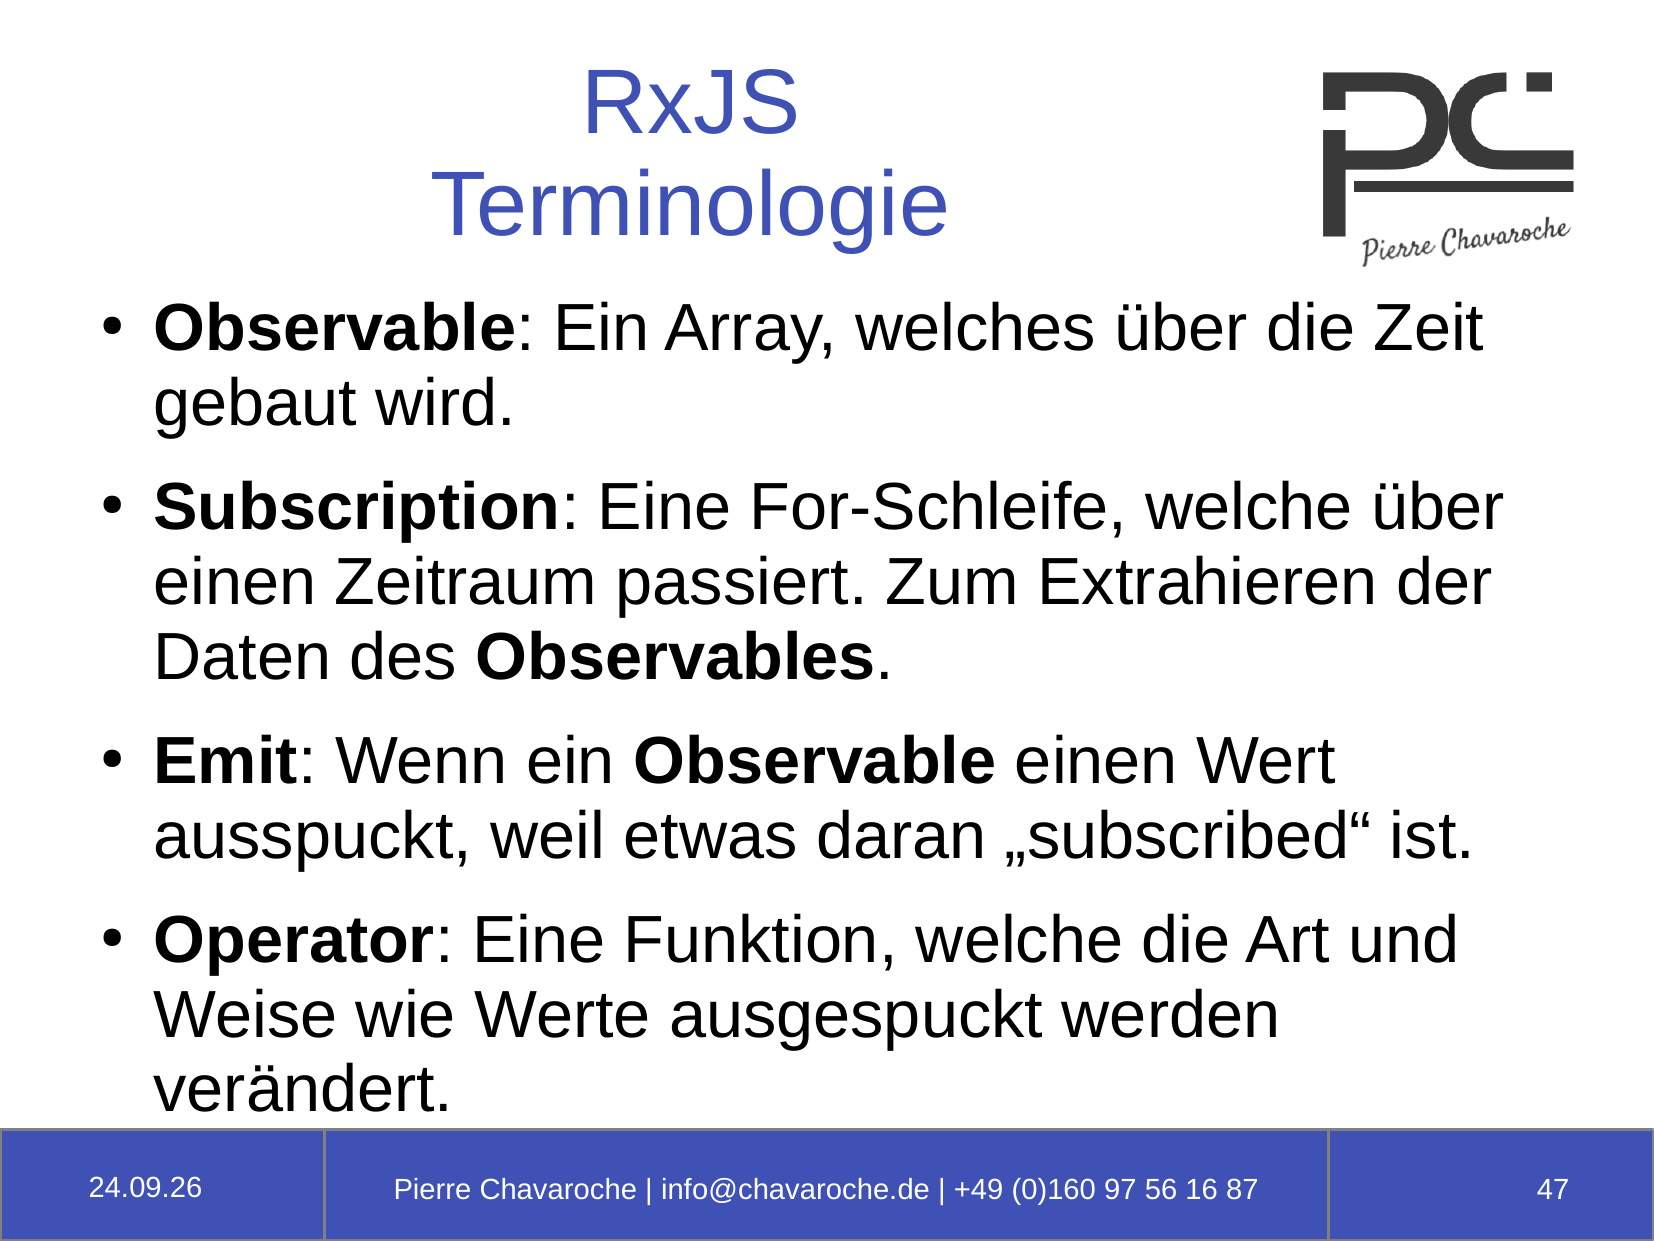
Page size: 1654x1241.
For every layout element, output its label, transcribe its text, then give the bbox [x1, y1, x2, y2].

list Observable: Ein Array, welches über die Zeit gebaut wird. Subscription: Eine For-Schleife, welche über einen Zeitraum passiert. Zum Extrahieren der Daten des Observables. Emit: Wenn ein Observable einen Wert ausspuckt, weil etwas daran „subscribed“ ist. Operator: Eine Funktion, welche die Art und Weise wie Werte ausgespuckt werden verändert. [82, 290, 1571, 1127]
picture [1307, 29, 1589, 311]
title RxJS Terminologie [82, 49, 1300, 257]
